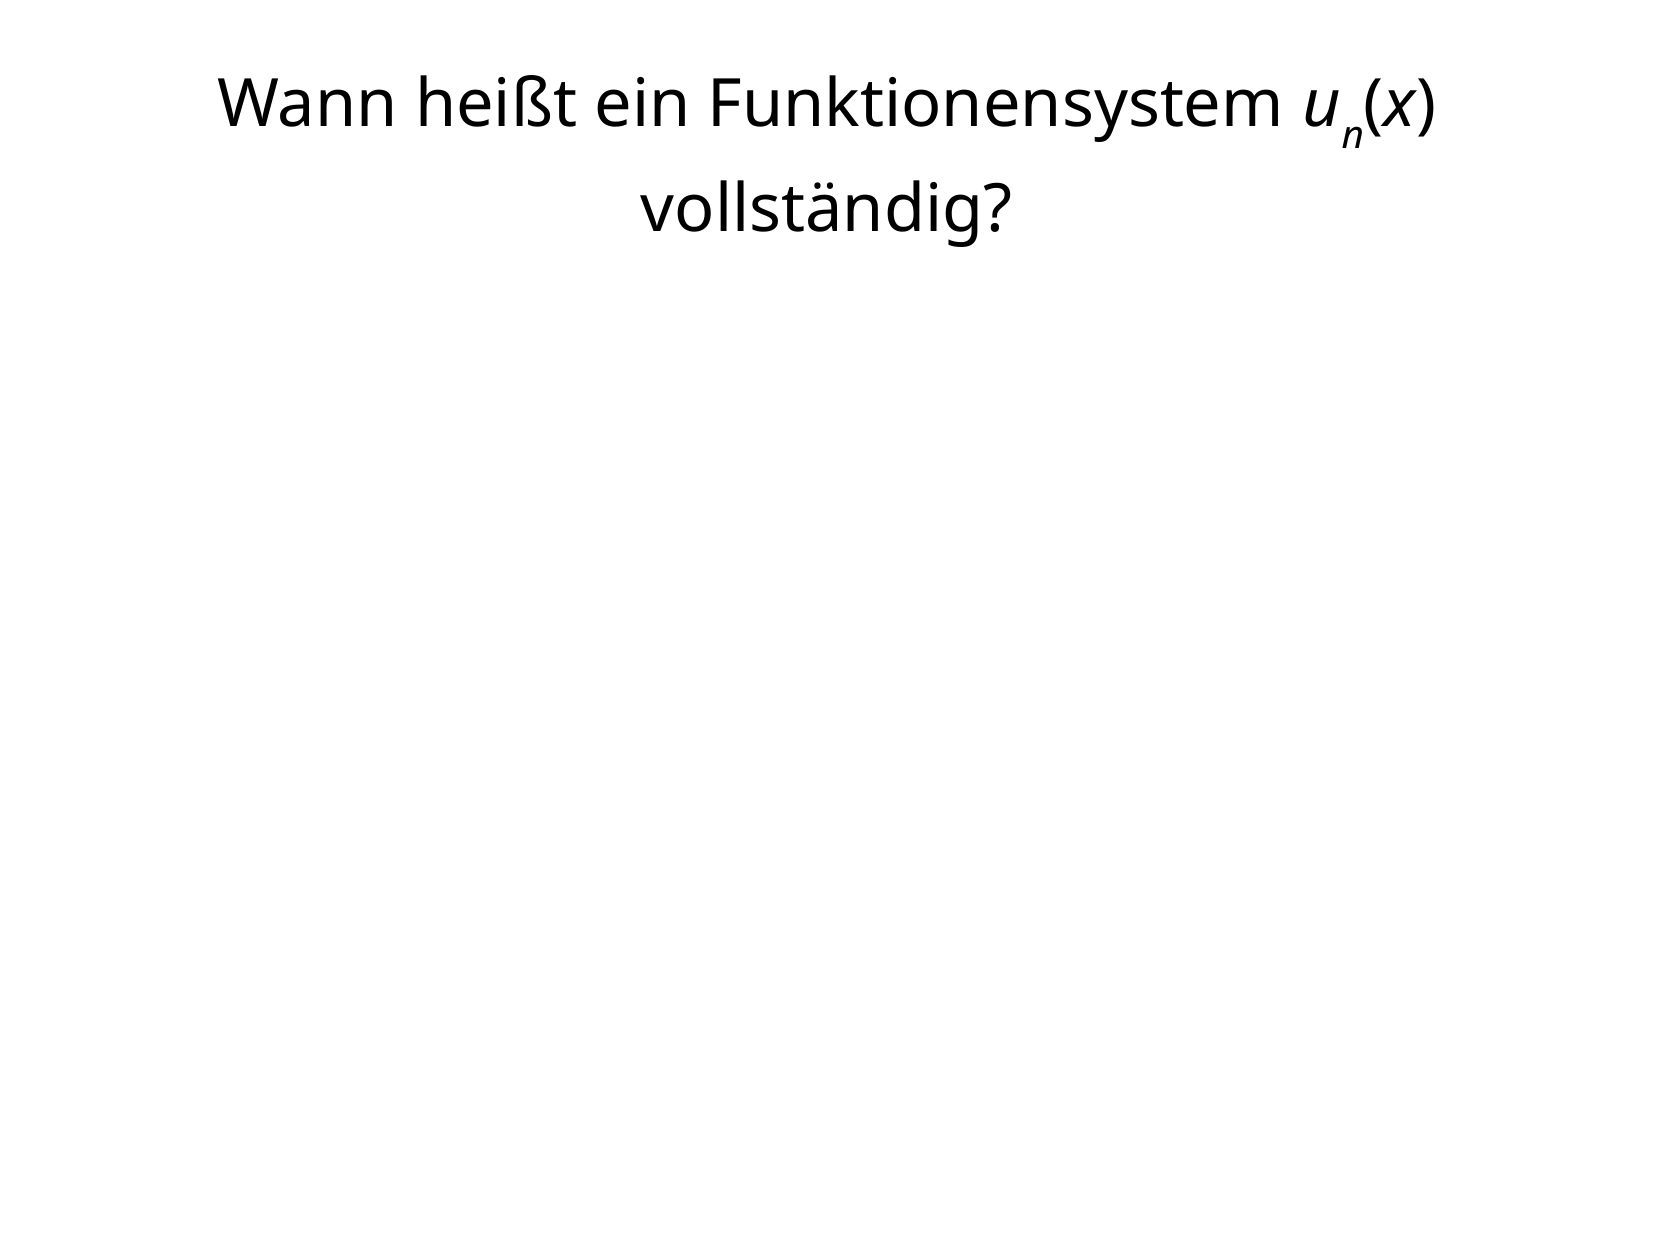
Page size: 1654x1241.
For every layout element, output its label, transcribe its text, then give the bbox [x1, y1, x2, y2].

title Wann heißt ein Funktionensystem un(x) vollständig? [82, 49, 1571, 257]
